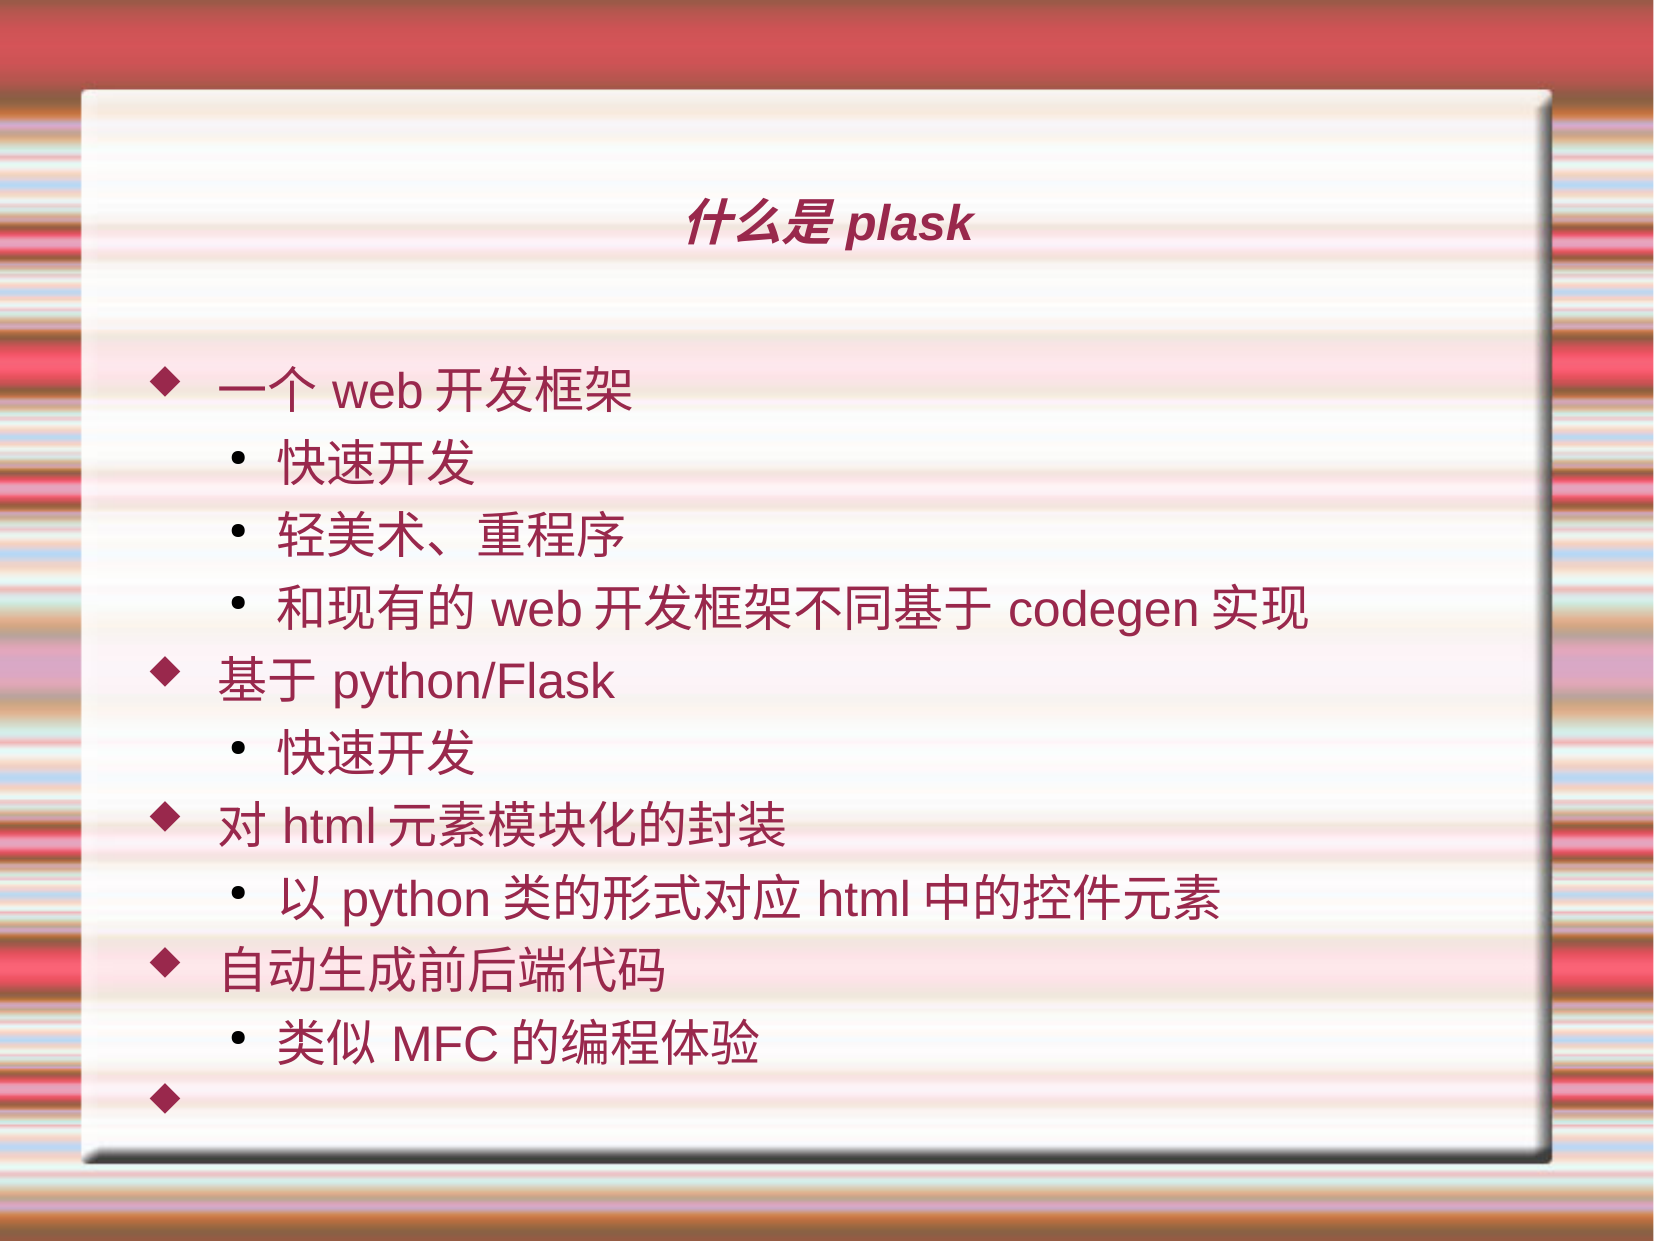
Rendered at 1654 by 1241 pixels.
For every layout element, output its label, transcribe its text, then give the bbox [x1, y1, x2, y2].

title 什么是plask [121, 114, 1534, 322]
picture [0, 0, 1654, 1241]
list 一个web开发框架 快速开发 轻美术、重程序 和现有的web开发框架不同基于codegen实现 基于python/Flask 快速开发 对html元素模块化的封装 以python类的形式对应html中的控件元素 自动生成前后端代码 类似MFC的编程体验 [134, 350, 1516, 1132]
